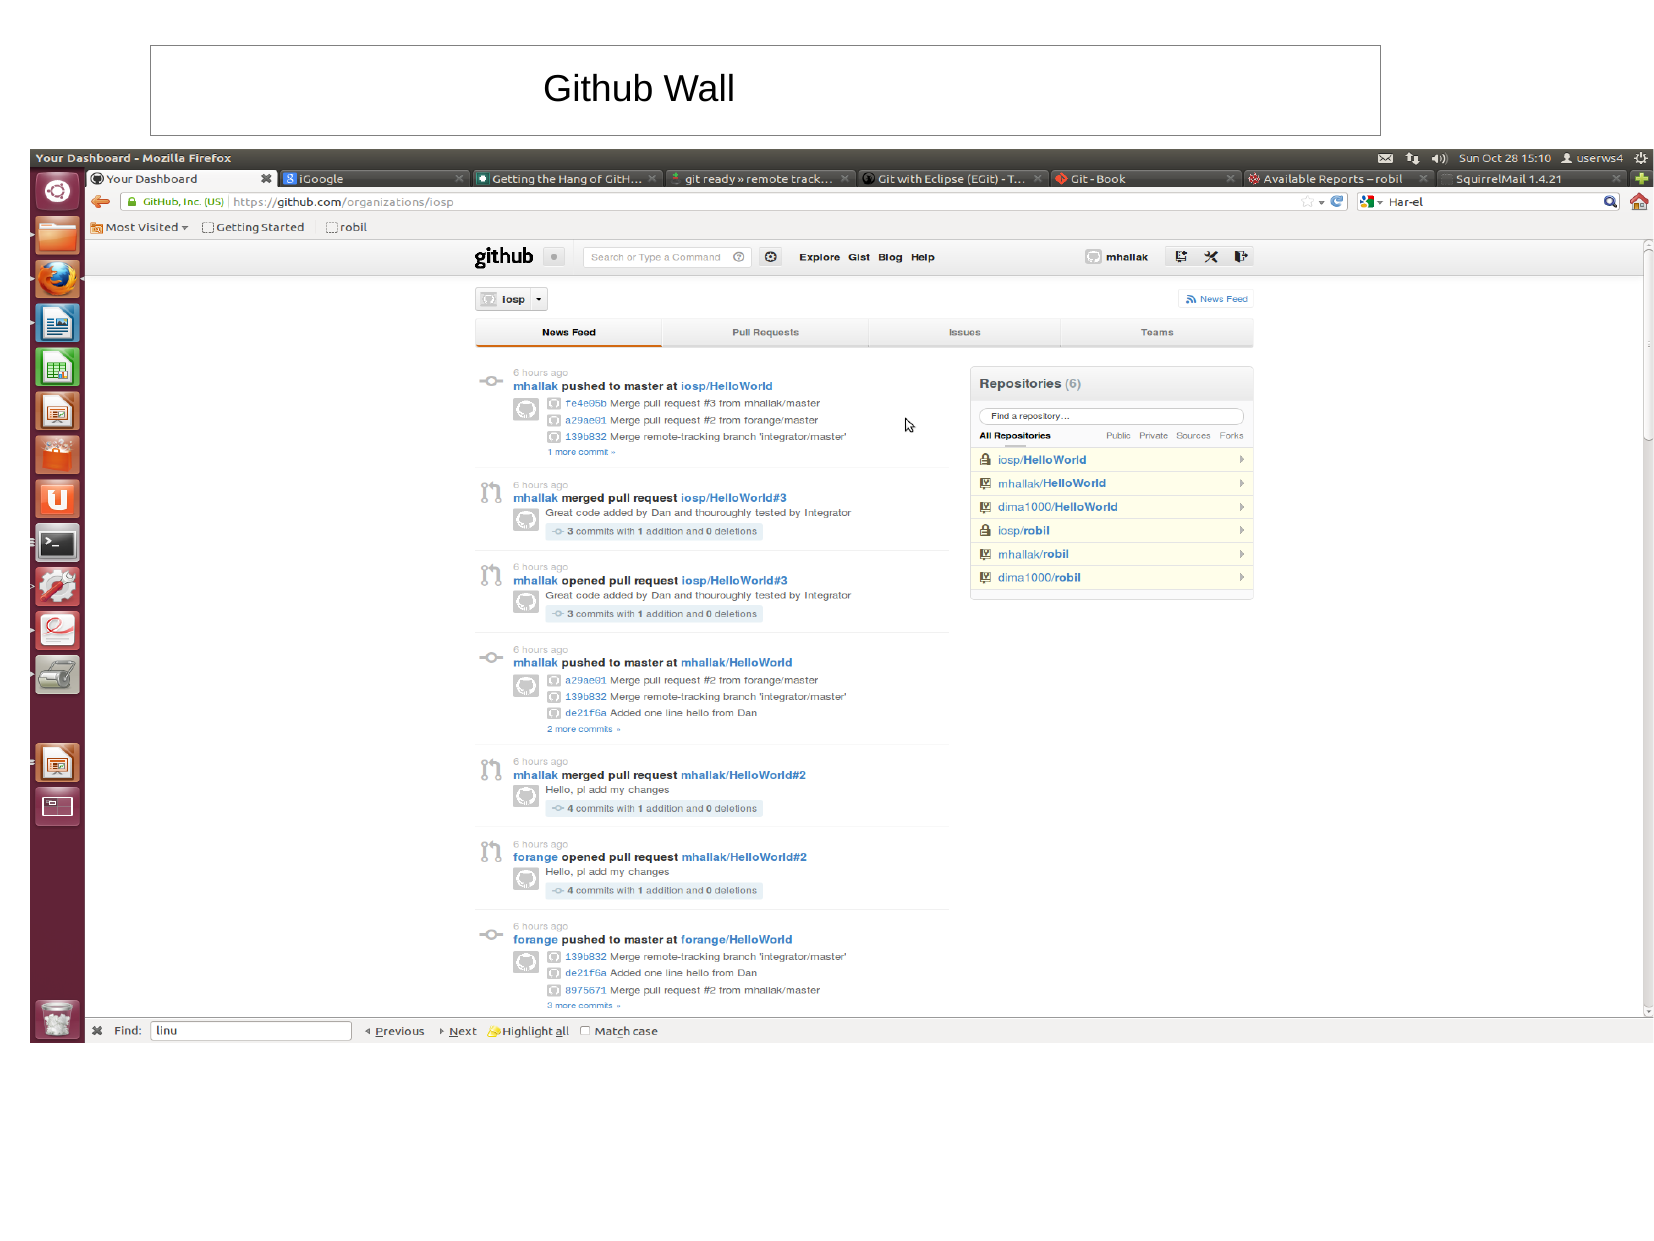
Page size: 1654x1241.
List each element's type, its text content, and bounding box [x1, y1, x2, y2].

picture [30, 149, 1654, 1043]
text_box Github Wall [528, 60, 751, 132]
